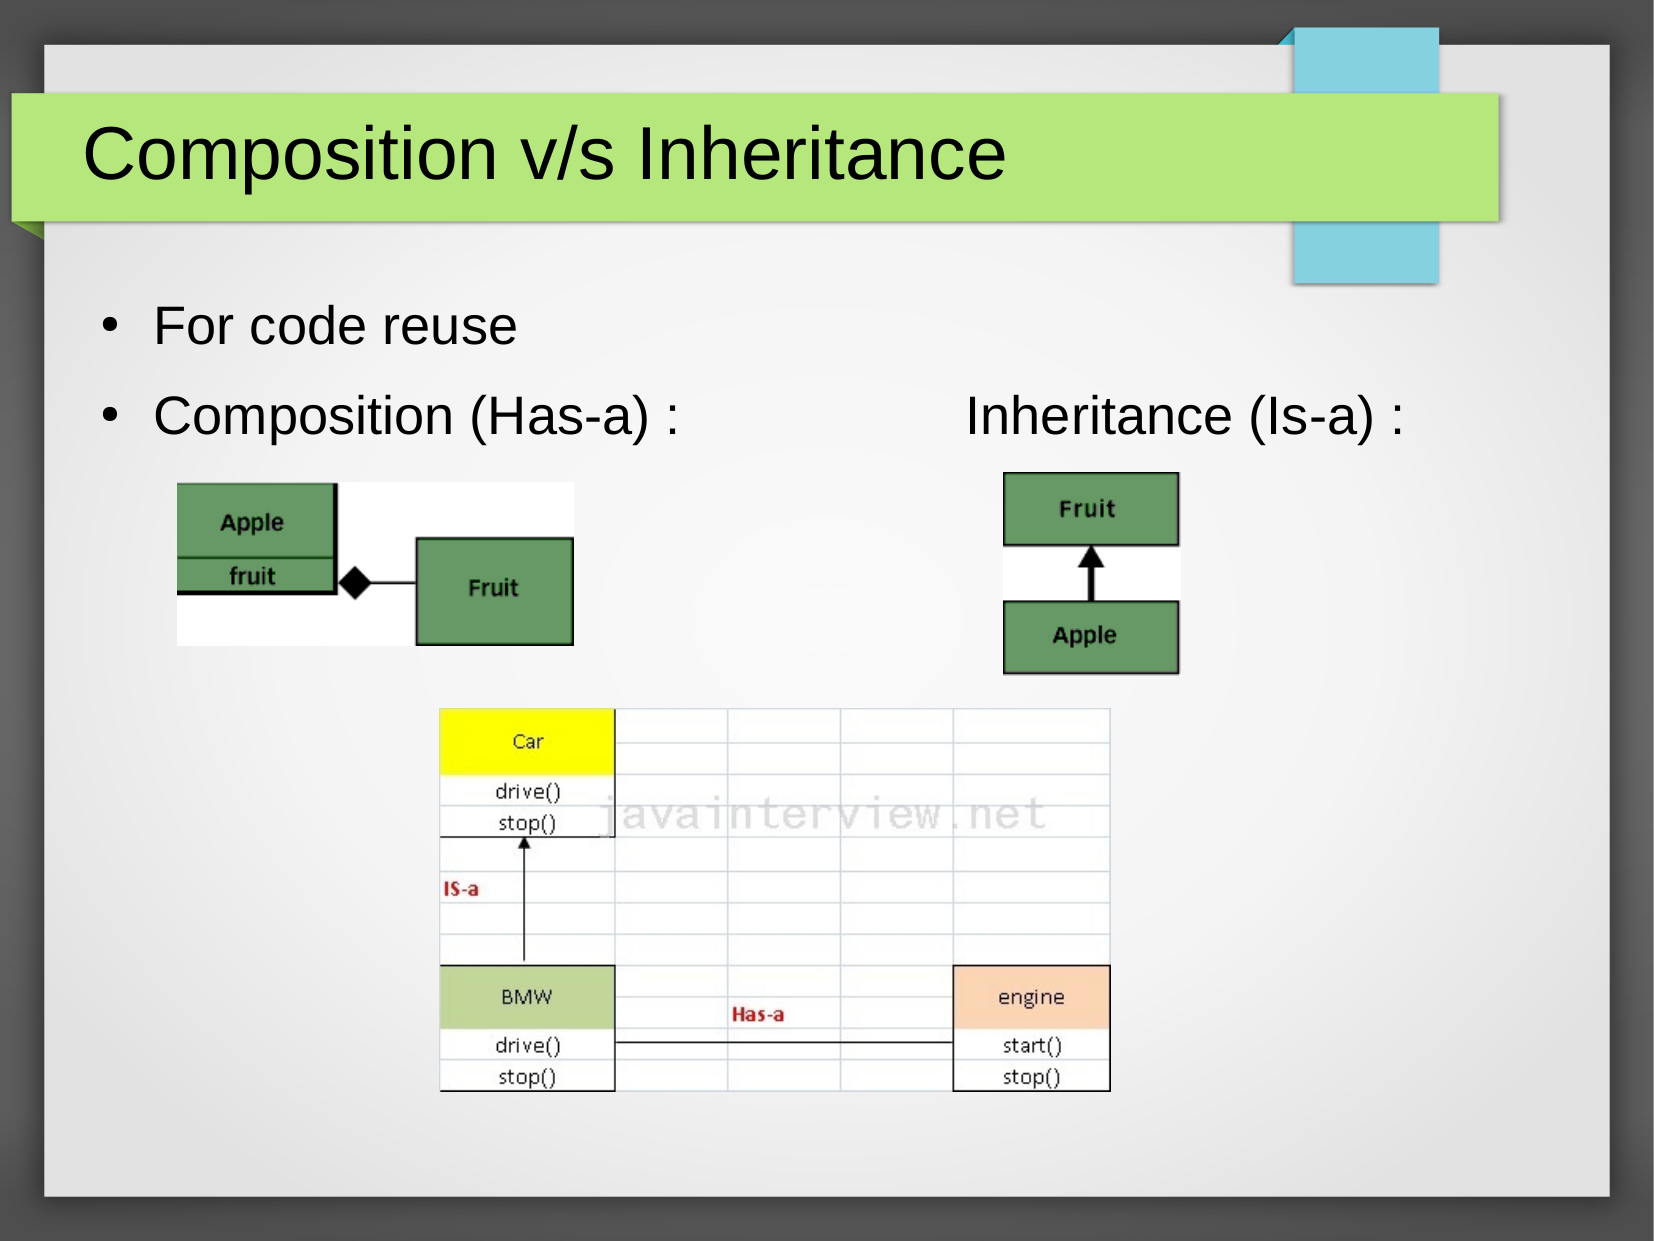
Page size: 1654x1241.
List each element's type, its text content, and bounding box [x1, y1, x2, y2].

title Composition v/s Inheritance [82, 94, 1264, 213]
picture [0, 0, 1654, 1241]
list For code reuse Composition (Has-a) : Inheritance (Is-a) : [82, 295, 1571, 1015]
